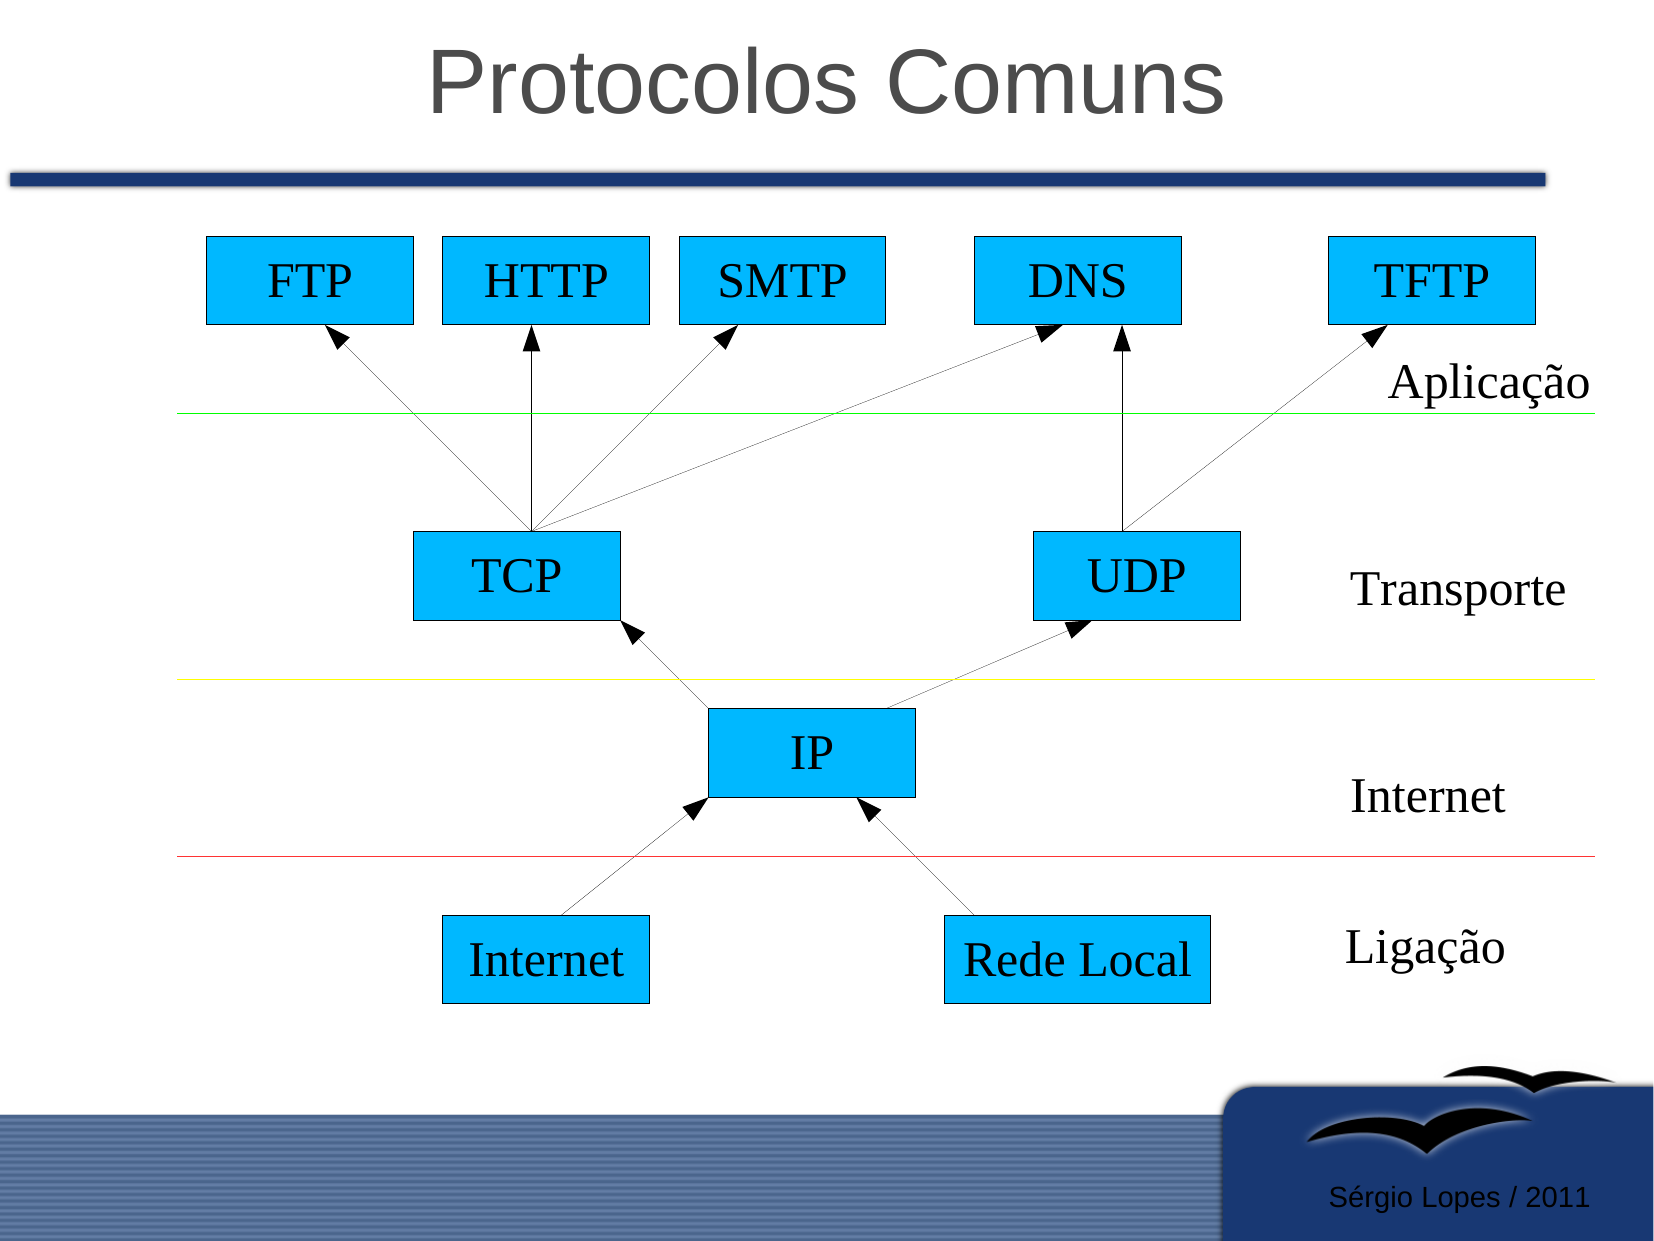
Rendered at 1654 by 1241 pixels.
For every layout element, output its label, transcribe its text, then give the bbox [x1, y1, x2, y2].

text_box Rede Local [944, 915, 1211, 1004]
text_box SMTP [679, 236, 886, 325]
text_box Internet [1350, 767, 1506, 824]
picture [0, 0, 1654, 1241]
text_box FTP [206, 236, 414, 325]
text_box DNS [974, 236, 1182, 325]
text_box TCP [413, 531, 621, 621]
title Protocolos Comuns [121, 0, 1534, 164]
text_box IP [708, 708, 916, 798]
text_box TFTP [1328, 236, 1536, 325]
text_box Transporte [1349, 561, 1565, 617]
text_box Sérgio Lopes / 2011 [1328, 1181, 1588, 1214]
text_box HTTP [442, 236, 650, 325]
text_box Ligação [1344, 919, 1506, 975]
text_box Aplicação [1387, 354, 1591, 410]
text_box Internet [442, 915, 650, 1004]
text_box UDP [1033, 531, 1241, 621]
